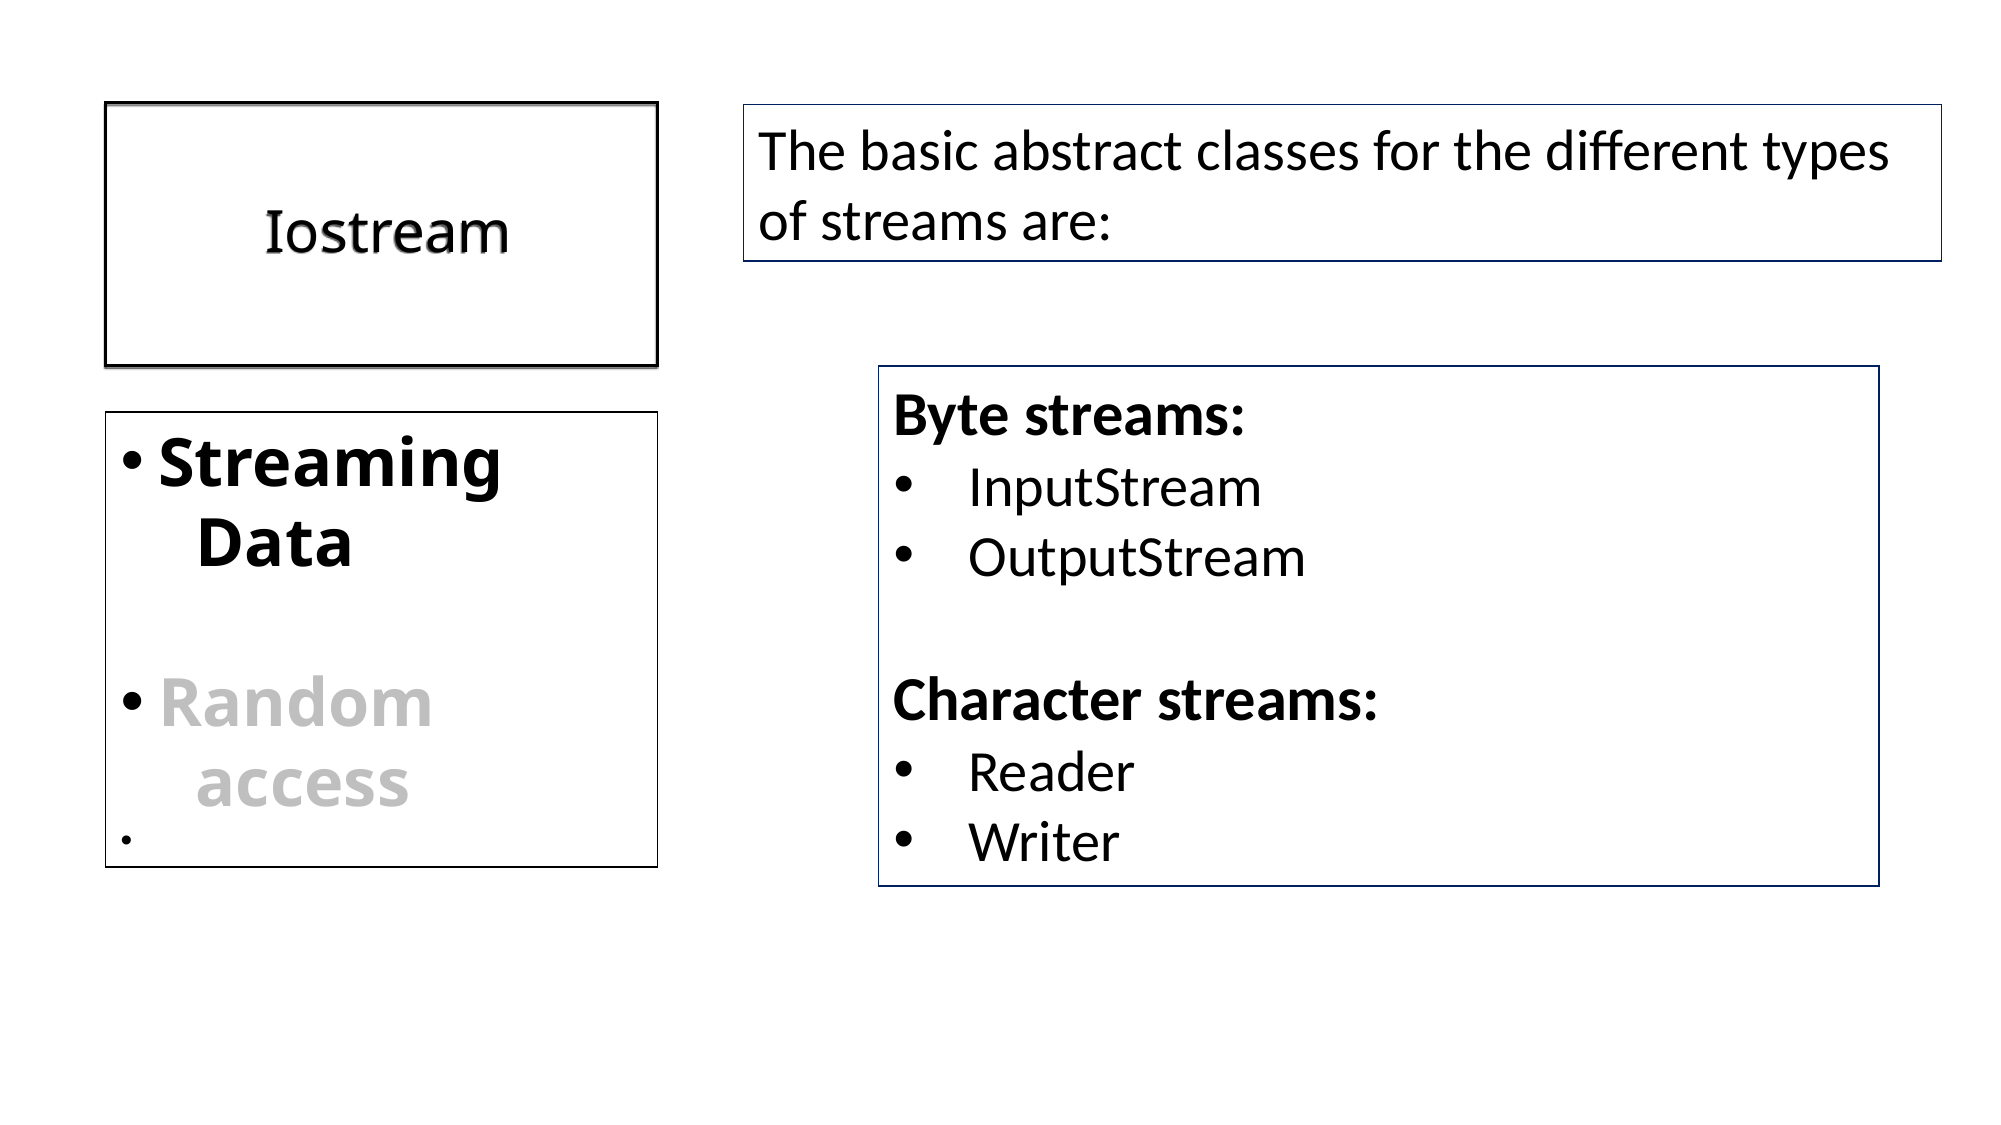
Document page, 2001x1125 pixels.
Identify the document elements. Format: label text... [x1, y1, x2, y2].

text_box Byte streams: InputStream OutputStream Character streams: Reader Writer [878, 365, 1879, 886]
text_box The basic abstract classes for the different types of streams are: [743, 104, 1942, 261]
title Iostream [105, 102, 658, 366]
list Streaming Data Random access [105, 490, 658, 789]
